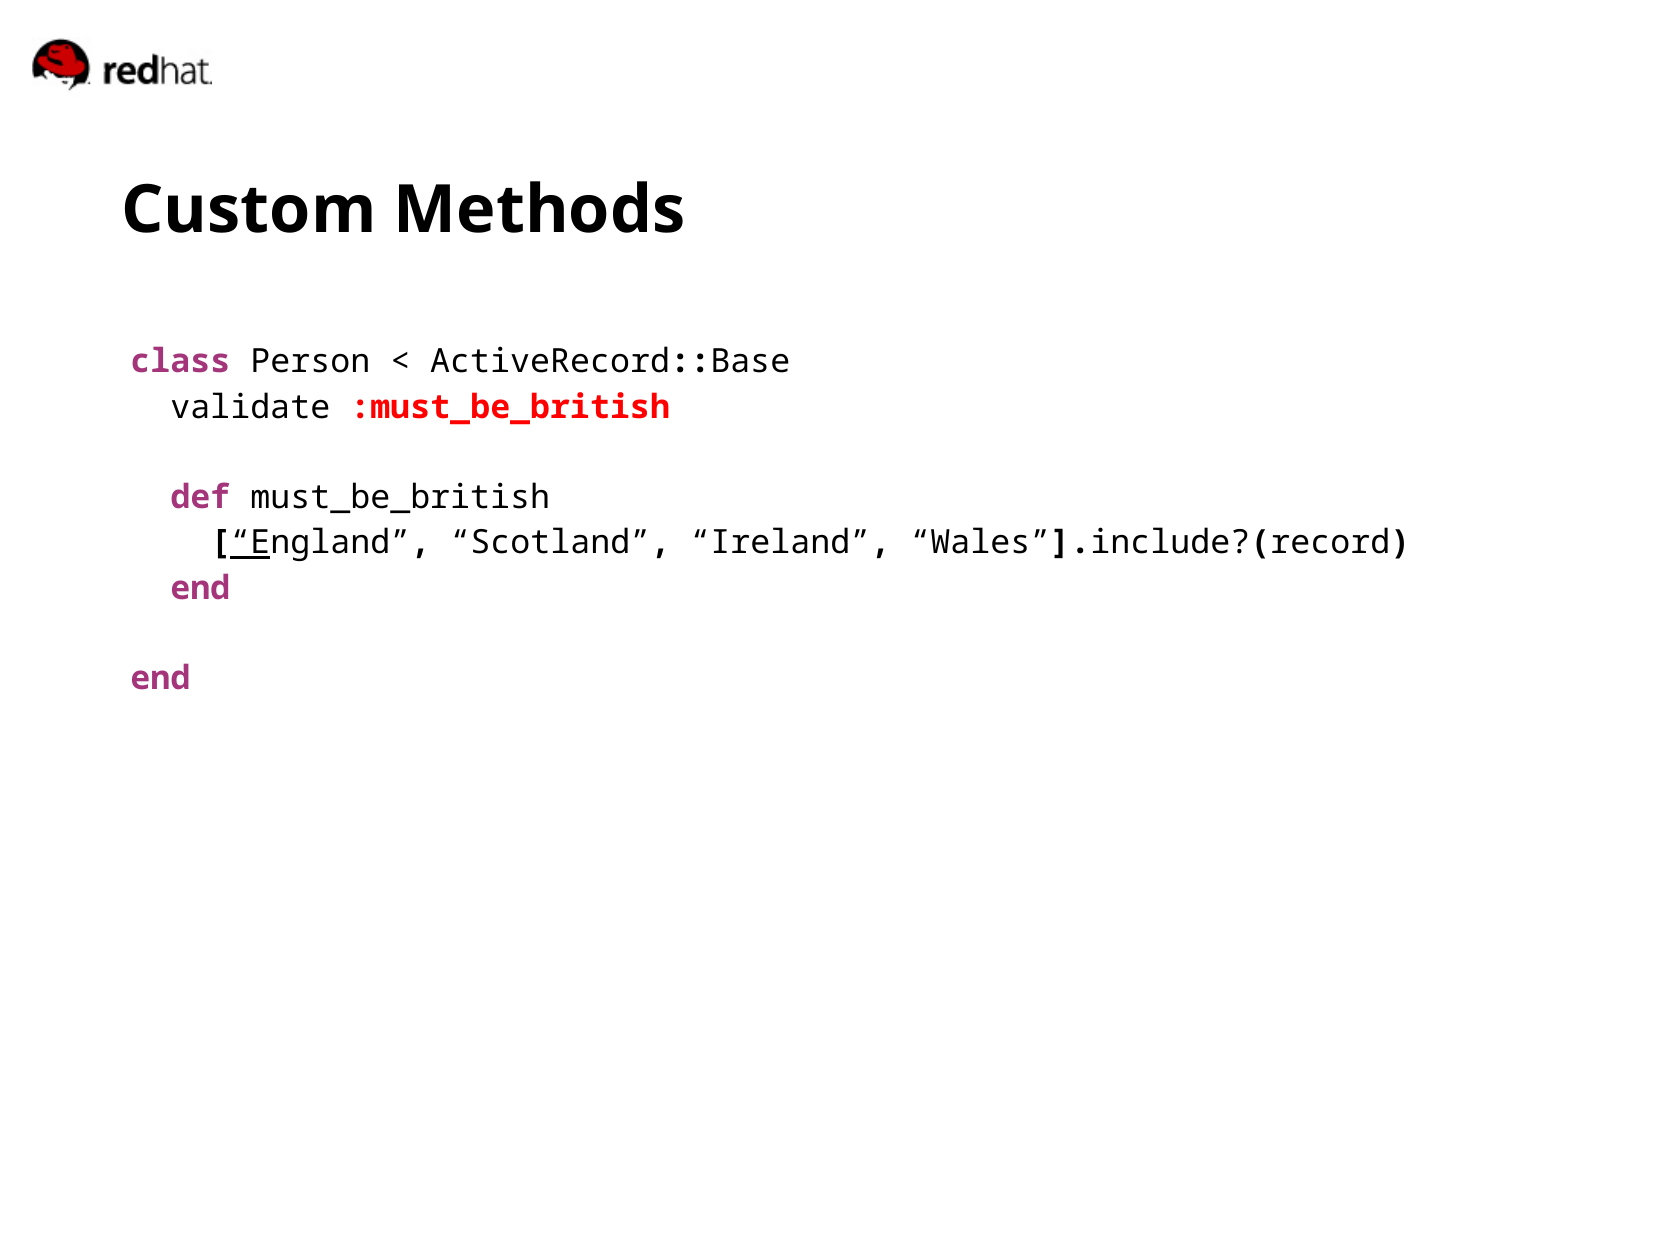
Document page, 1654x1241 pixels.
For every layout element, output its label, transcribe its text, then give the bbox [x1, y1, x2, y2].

title Custom Methods [121, 102, 1534, 310]
text_box class Person < ActiveRecord::Base validate :must_be_british def must_be_british [“England”, “Scotland”, “Ireland”, “Wales”].include?(record) end end [130, 337, 1626, 646]
picture [31, 37, 212, 98]
